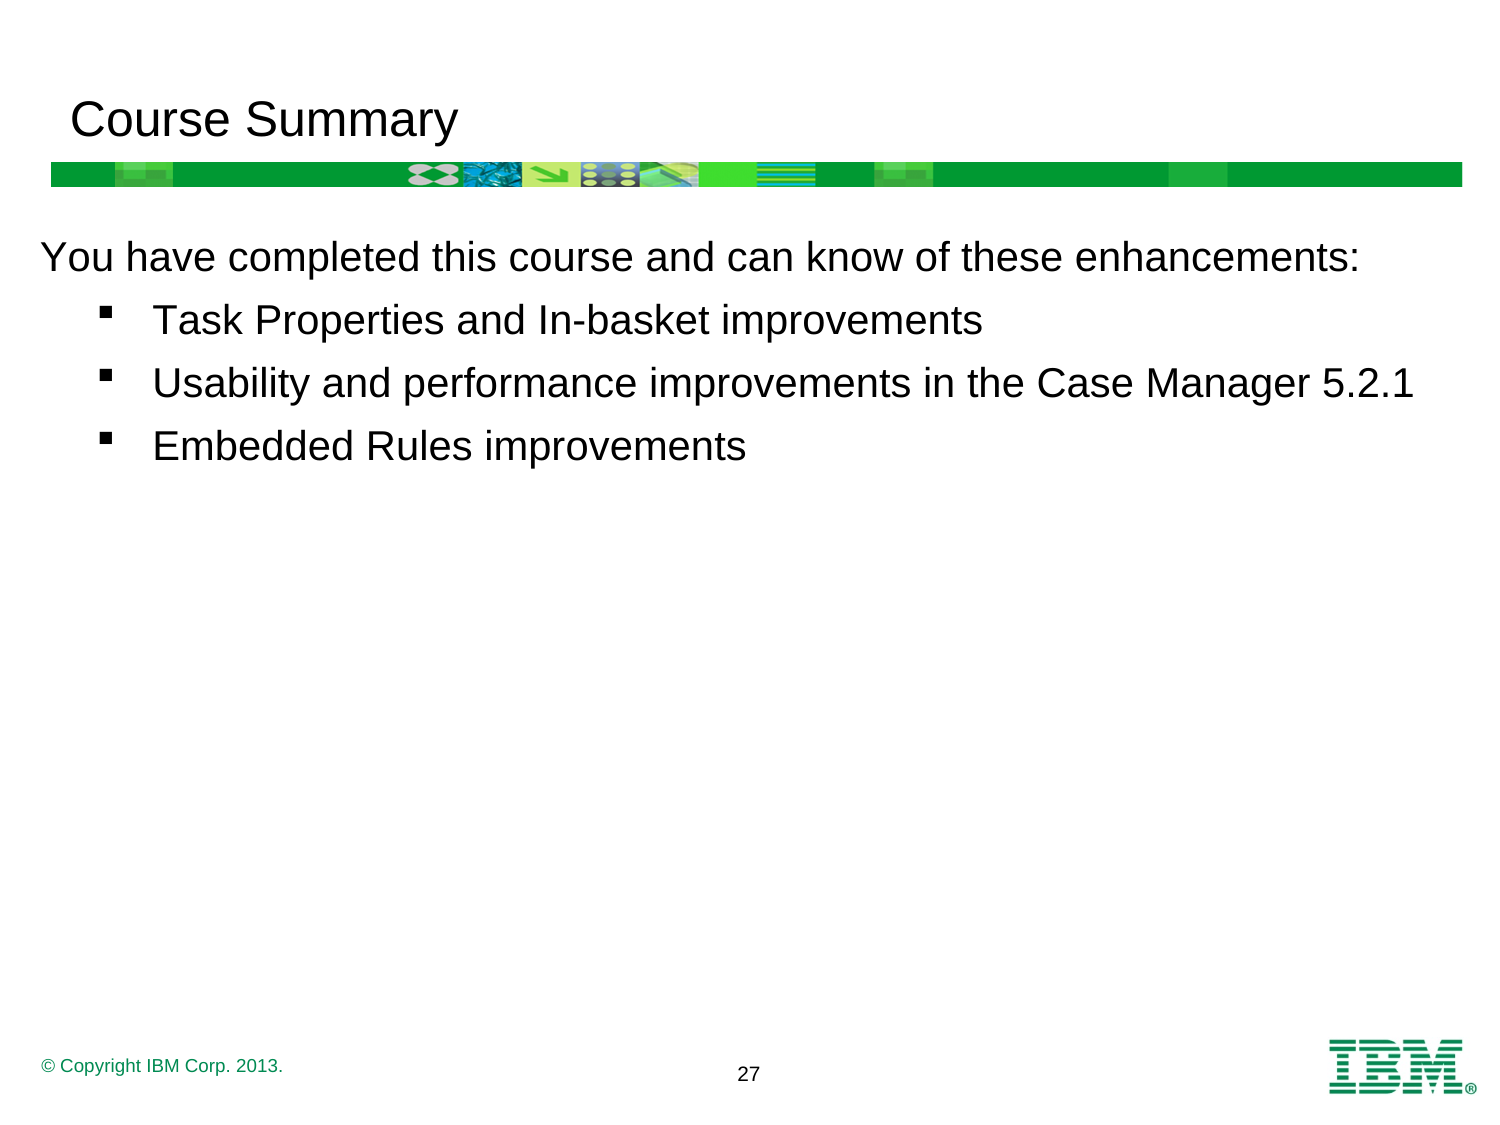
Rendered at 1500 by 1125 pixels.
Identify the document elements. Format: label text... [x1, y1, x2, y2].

picture [1327, 1037, 1479, 1096]
picture [50, 161, 1463, 189]
title Course Summary [37, 45, 1388, 188]
text_box <number> [425, 1052, 776, 1113]
list You have completed this course and can know of these enhancements: Task Properties and In-basket improvements Usability and performance improvements in the Case Manager 5.2.1 Embedded Rules improvements [24, 220, 1463, 1038]
